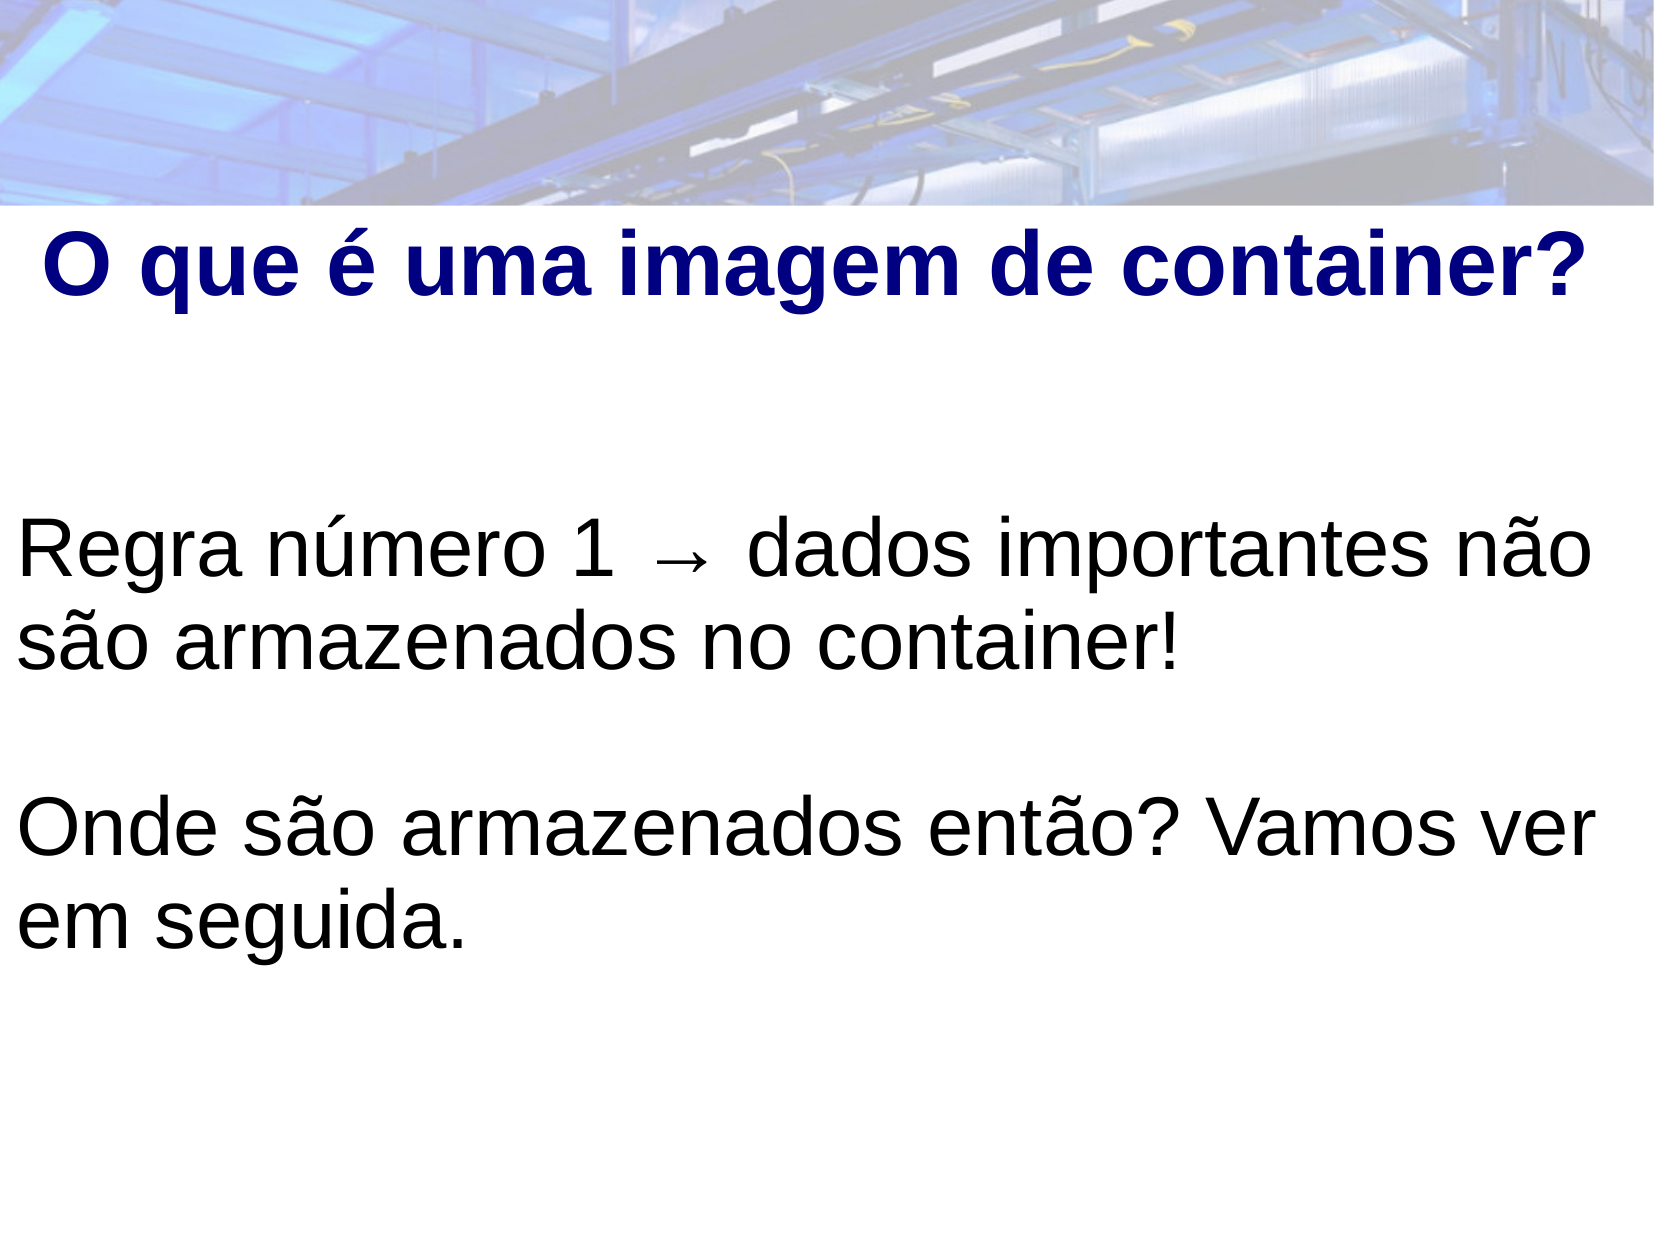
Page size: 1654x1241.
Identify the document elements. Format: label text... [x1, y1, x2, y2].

text_box O que é uma imagem de container? Regra número 1 → dados importantes não são armazenados no container! Onde são armazenados então? Vamos ver em seguida. [1, 205, 1632, 1241]
picture [0, 0, 1654, 1241]
